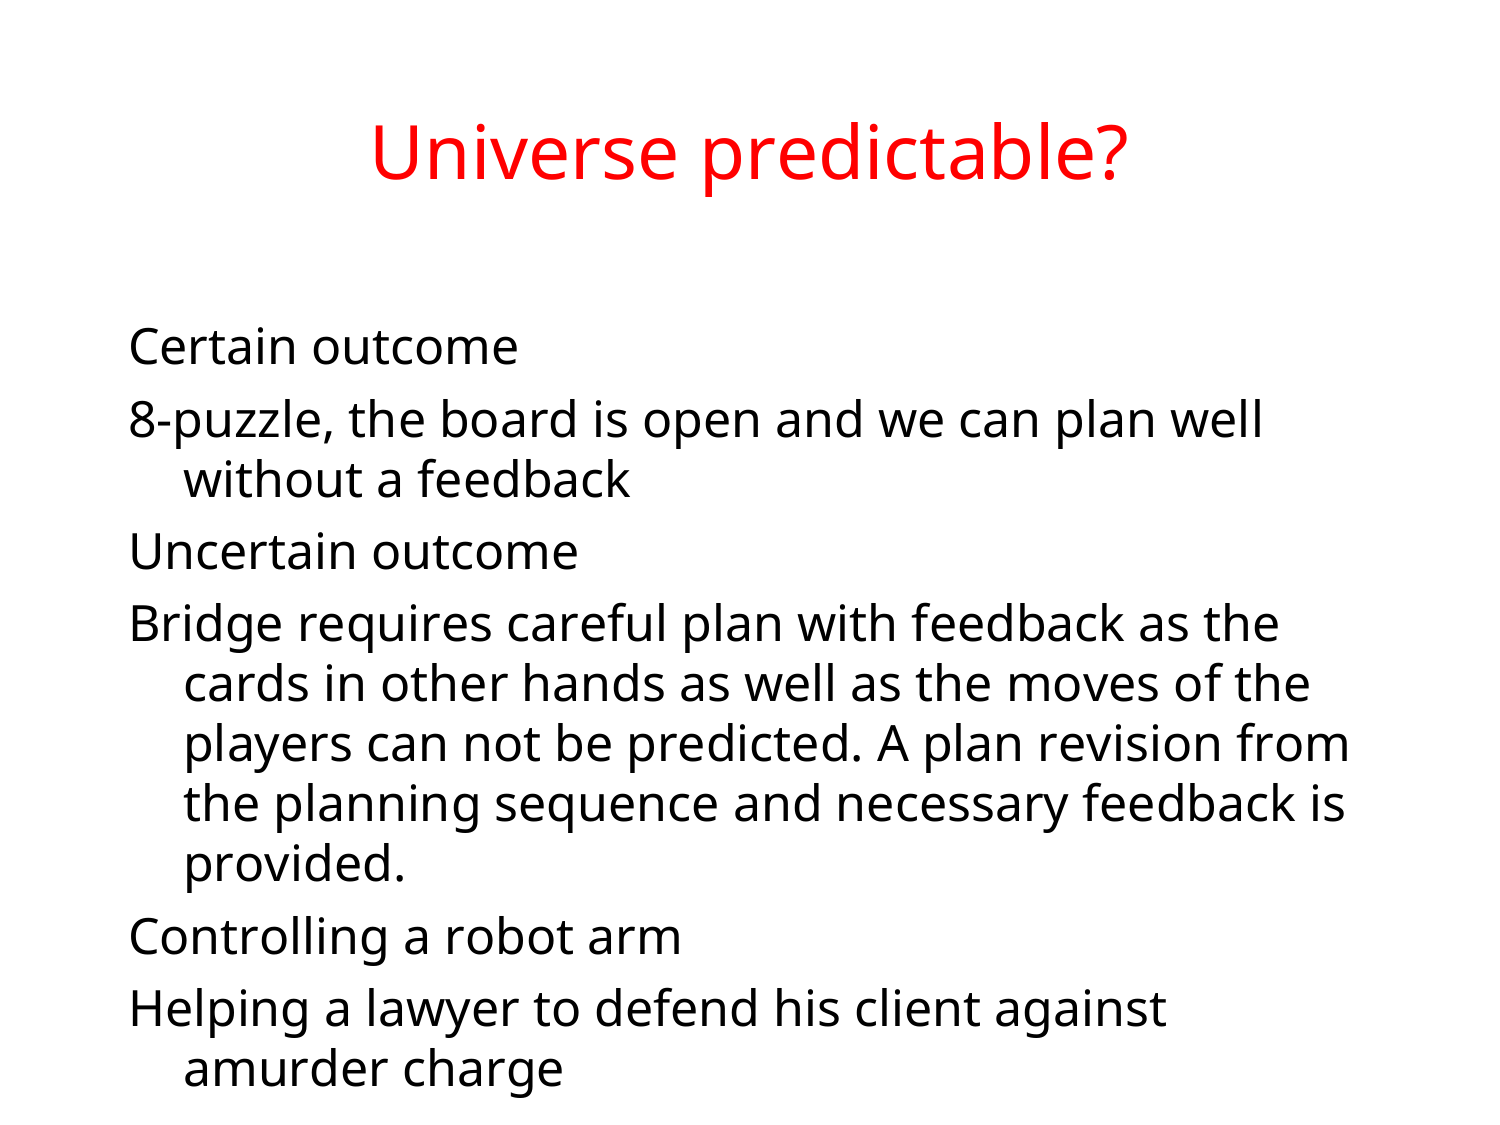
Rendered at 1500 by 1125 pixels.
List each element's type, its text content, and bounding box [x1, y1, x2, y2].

text_box Certain outcome 8-puzzle, the board is open and we can plan well without a feedback Uncertain outcome Bridge requires careful plan with feedback as the cards in other hands as well as the moves of the players can not be predicted. A plan revision from the planning sequence and necessary feedback is provided. Controlling a robot arm Helping a lawyer to defend his client against amurder charge [112, 234, 1387, 1000]
text_box Universe predictable? [112, 92, 1387, 207]
